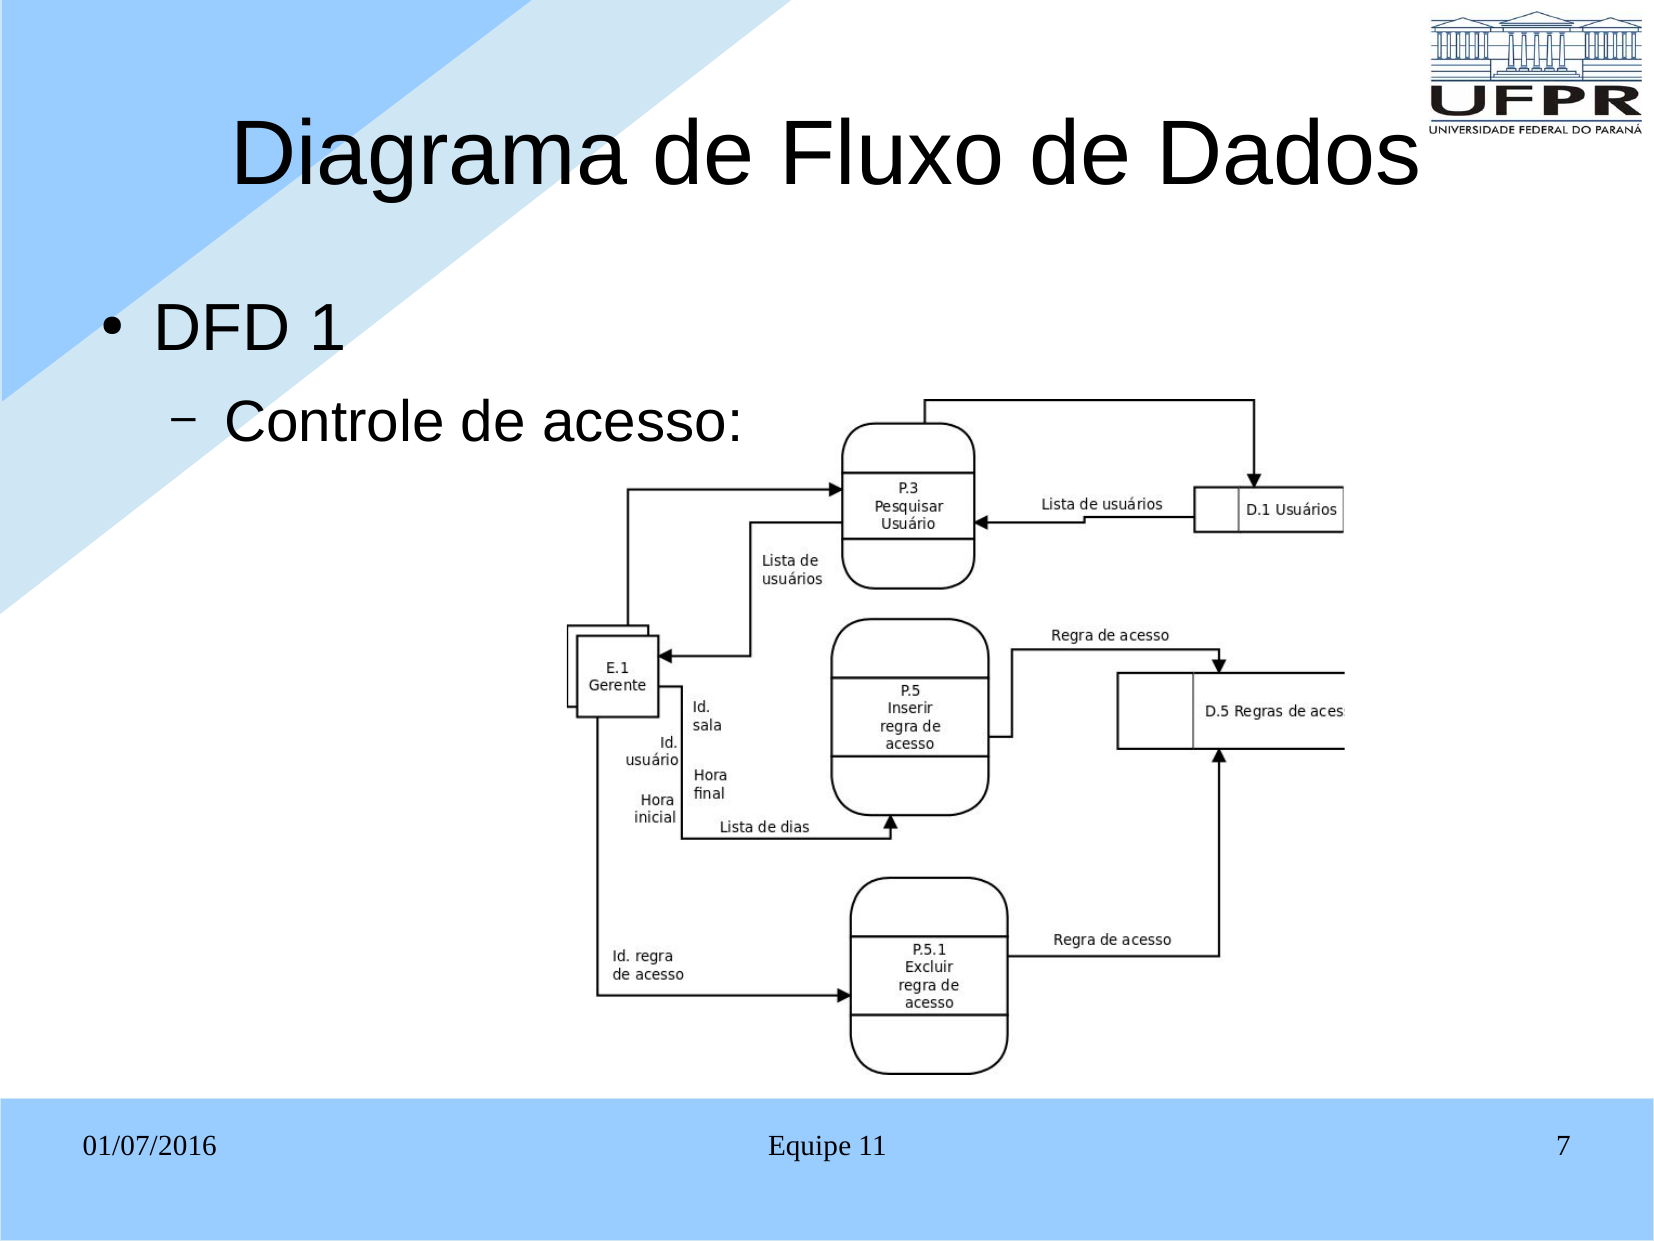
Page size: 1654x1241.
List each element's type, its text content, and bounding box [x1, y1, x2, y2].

list DFD 1 Controle de acesso: [82, 290, 1571, 1010]
picture [566, 1010, 1345, 1075]
picture [1429, 11, 1642, 134]
title Diagrama de Fluxo de Dados [82, 49, 1571, 257]
